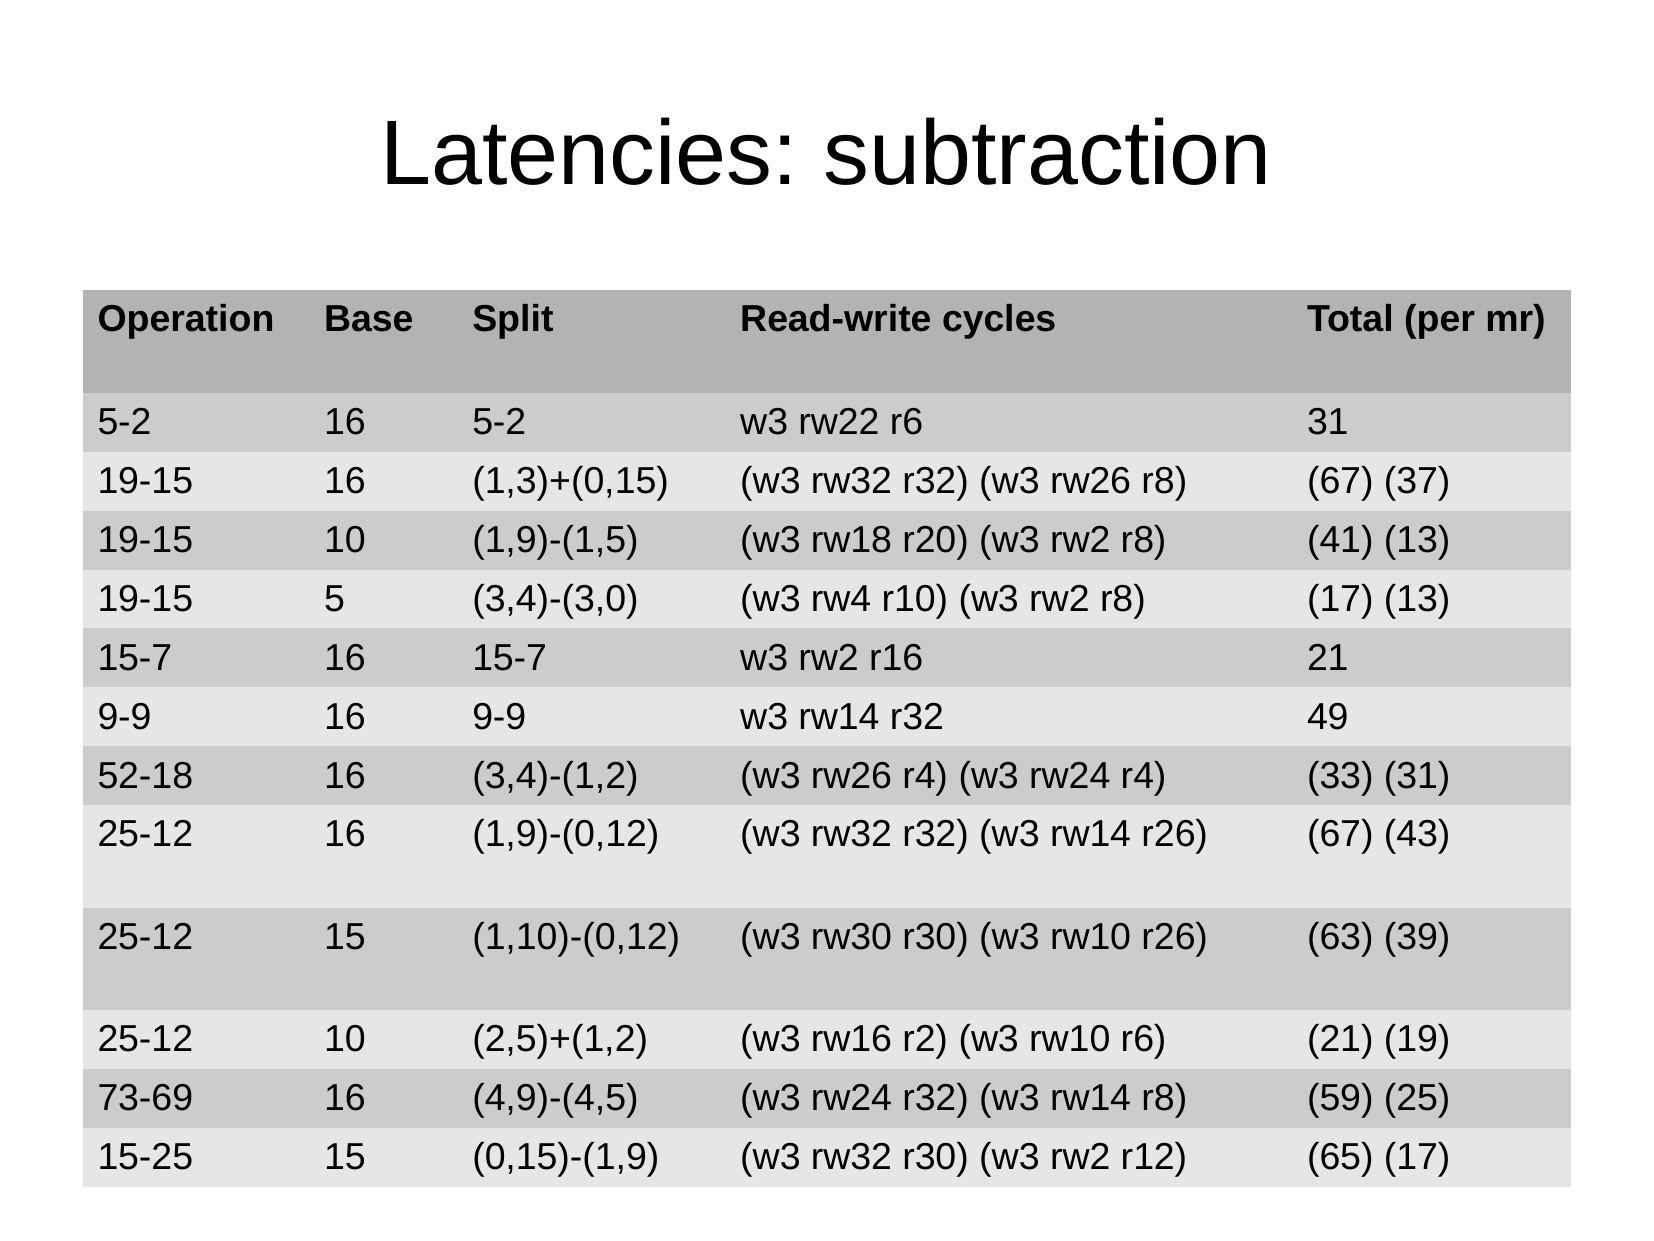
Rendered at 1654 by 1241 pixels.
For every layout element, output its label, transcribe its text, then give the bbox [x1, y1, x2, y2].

table_cell 16 [309, 628, 458, 687]
table_cell 15-25 [83, 1128, 309, 1187]
table_cell 5-2 [458, 393, 725, 452]
table_header Split [458, 290, 725, 393]
table_cell 9-9 [458, 687, 725, 746]
table_cell 16 [309, 746, 458, 805]
table_cell (w3 rw26 r4) (w3 rw24 r4) [725, 746, 1292, 805]
table_cell 49 [1292, 687, 1571, 746]
table_cell 16 [309, 393, 458, 452]
table_cell 19-15 [83, 511, 309, 570]
table_cell (w3 rw18 r20) (w3 rw2 r8) [725, 511, 1292, 570]
table_cell 16 [309, 687, 458, 746]
table_cell (w3 rw4 r10) (w3 rw2 r8) [725, 570, 1292, 628]
table_cell (67) (37) [1292, 452, 1571, 511]
table_cell (1,3)+(0,15) [458, 452, 725, 511]
table_cell w3 rw2 r16 [725, 628, 1292, 687]
title Latencies: subtraction [82, 49, 1571, 257]
table_cell (1,9)-(1,5) [458, 511, 725, 570]
table_cell (1,9)-(0,12) [458, 805, 725, 908]
table_header Read-write cycles [725, 290, 1292, 393]
table_cell 15 [309, 908, 458, 1010]
table_cell (67) (43) [1292, 805, 1571, 908]
table_cell 52-18 [83, 746, 309, 805]
table_cell (w3 rw30 r30) (w3 rw10 r26) [725, 908, 1292, 1010]
table_cell 15-7 [458, 628, 725, 687]
table_cell w3 rw14 r32 [725, 687, 1292, 746]
table_cell (w3 rw32 r32) (w3 rw26 r8) [725, 452, 1292, 511]
table_cell (w3 rw32 r32) (w3 rw14 r26) [725, 805, 1292, 908]
table_cell 31 [1292, 393, 1571, 452]
table_cell 16 [309, 805, 458, 908]
table_cell (33) (31) [1292, 746, 1571, 805]
table_cell 10 [309, 511, 458, 570]
table_cell (0,15)-(1,9) [458, 1128, 725, 1187]
table_cell 19-15 [83, 570, 309, 628]
table_cell (41) (13) [1292, 511, 1571, 570]
table_cell (w3 rw32 r30) (w3 rw2 r12) [725, 1128, 1292, 1187]
table_cell w3 rw22 r6 [725, 393, 1292, 452]
table_cell 25-12 [83, 908, 309, 1010]
table_cell (21) (19) [1292, 1010, 1571, 1069]
table_cell 15 [309, 1128, 458, 1187]
table_cell (59) (25) [1292, 1069, 1571, 1128]
table_cell 25-12 [83, 1010, 309, 1069]
table_cell (2,5)+(1,2) [458, 1010, 725, 1069]
table_cell 21 [1292, 628, 1571, 687]
table_header Operation [83, 290, 309, 393]
table_cell 16 [309, 1069, 458, 1128]
table_cell 16 [309, 452, 458, 511]
table_cell (17) (13) [1292, 570, 1571, 628]
table_cell (63) (39) [1292, 908, 1571, 1010]
table_cell (3,4)-(3,0) [458, 570, 725, 628]
table_header Total (per mr) [1292, 290, 1571, 393]
table_cell 25-12 [83, 805, 309, 908]
table_cell 5 [309, 570, 458, 628]
table_header Base [309, 290, 458, 393]
table_cell (65) (17) [1292, 1128, 1571, 1187]
table_cell 9-9 [83, 687, 309, 746]
table_cell (4,9)-(4,5) [458, 1069, 725, 1128]
table_cell (3,4)-(1,2) [458, 746, 725, 805]
table_cell (w3 rw24 r32) (w3 rw14 r8) [725, 1069, 1292, 1128]
table_cell 19-15 [83, 452, 309, 511]
table_cell (1,10)-(0,12) [458, 908, 725, 1010]
table_cell 5-2 [83, 393, 309, 452]
table_cell 10 [309, 1010, 458, 1069]
table_cell 15-7 [83, 628, 309, 687]
table_cell 73-69 [83, 1069, 309, 1128]
table_cell (w3 rw16 r2) (w3 rw10 r6) [725, 1010, 1292, 1069]
